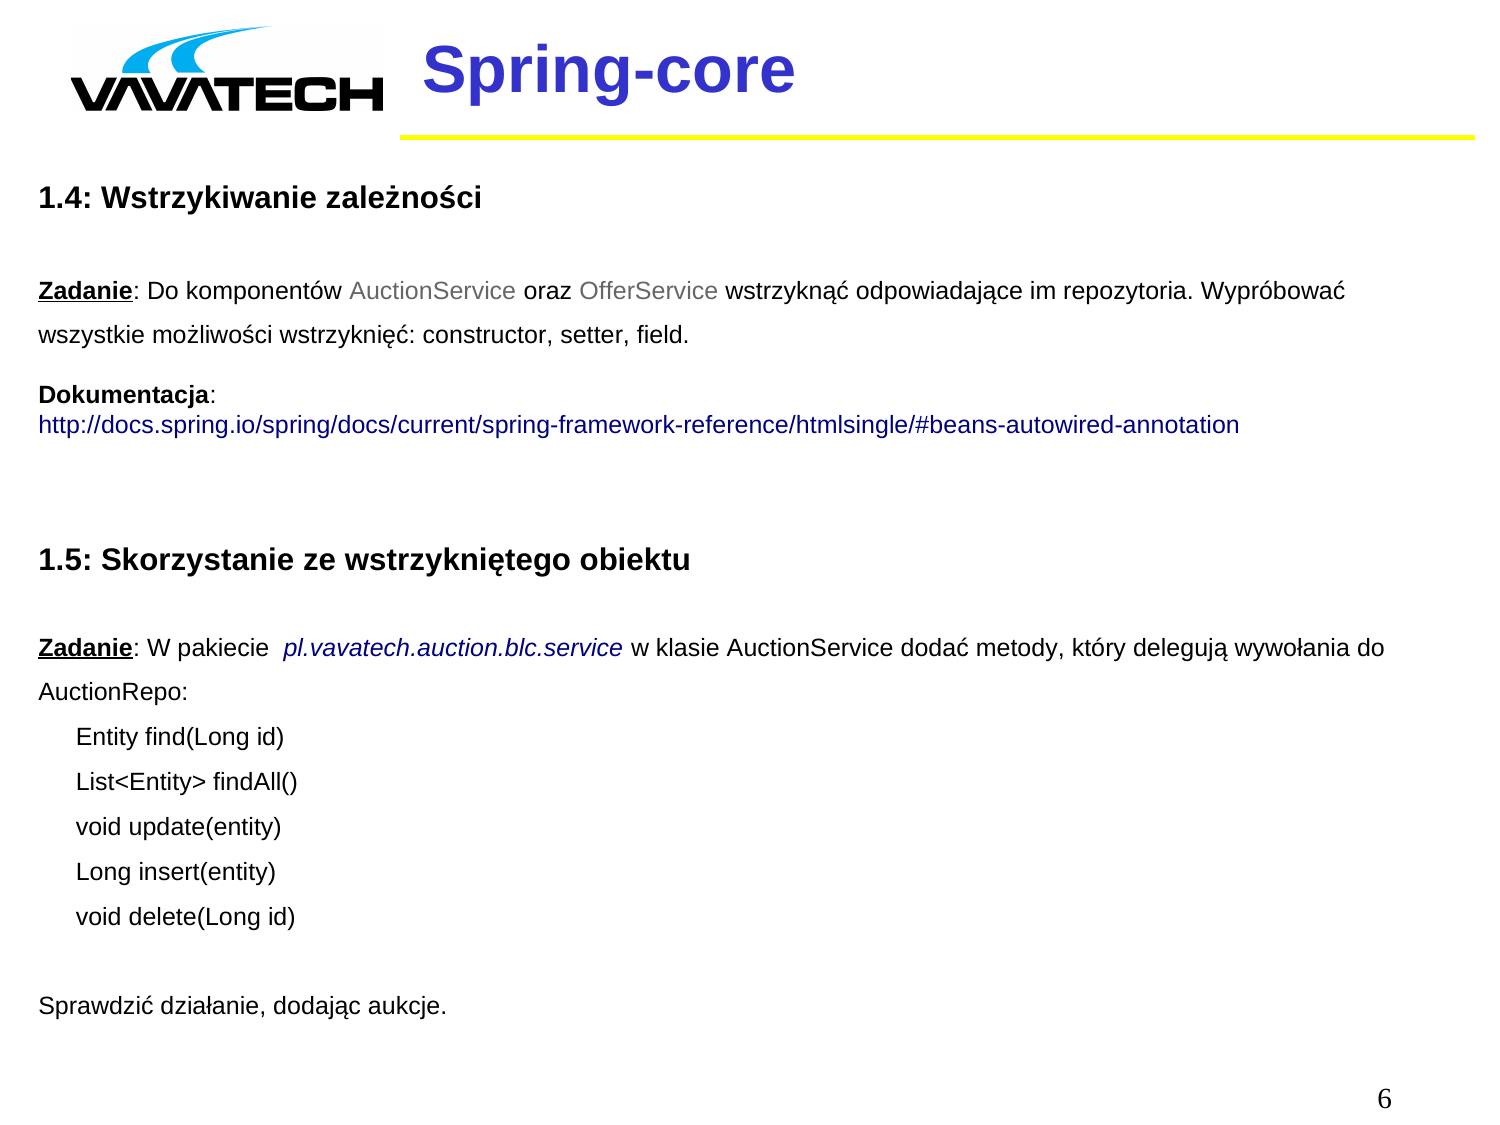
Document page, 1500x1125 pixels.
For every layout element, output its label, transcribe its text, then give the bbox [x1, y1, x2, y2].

text_box 1.4: Wstrzykiwanie zależności Zadanie: Do komponentów AuctionService oraz OfferService wstrzyknąć odpowiadające im repozytoria. Wypróbować wszystkie możliwości wstrzyknięć: constructor, setter, field. Dokumentacja:http://docs.spring.io/spring/docs/current/spring-framework-reference/htmlsingle/#beans-autowired-annotation 1.5: Skorzystanie ze wstrzykniętego obiektu Zadanie: W pakiecie pl.vavatech.auction.blc.service w klasie AuctionService dodać metody, który delegują wywołania do AuctionRepo: Entity find(Long id) List<Entity> findAll() void update(entity) Long insert(entity) void delete(Long id) Sprawdzić działanie, dodając aukcje. [23, 169, 1404, 1099]
title Spring-core [407, 0, 1479, 157]
picture [70, 26, 383, 111]
